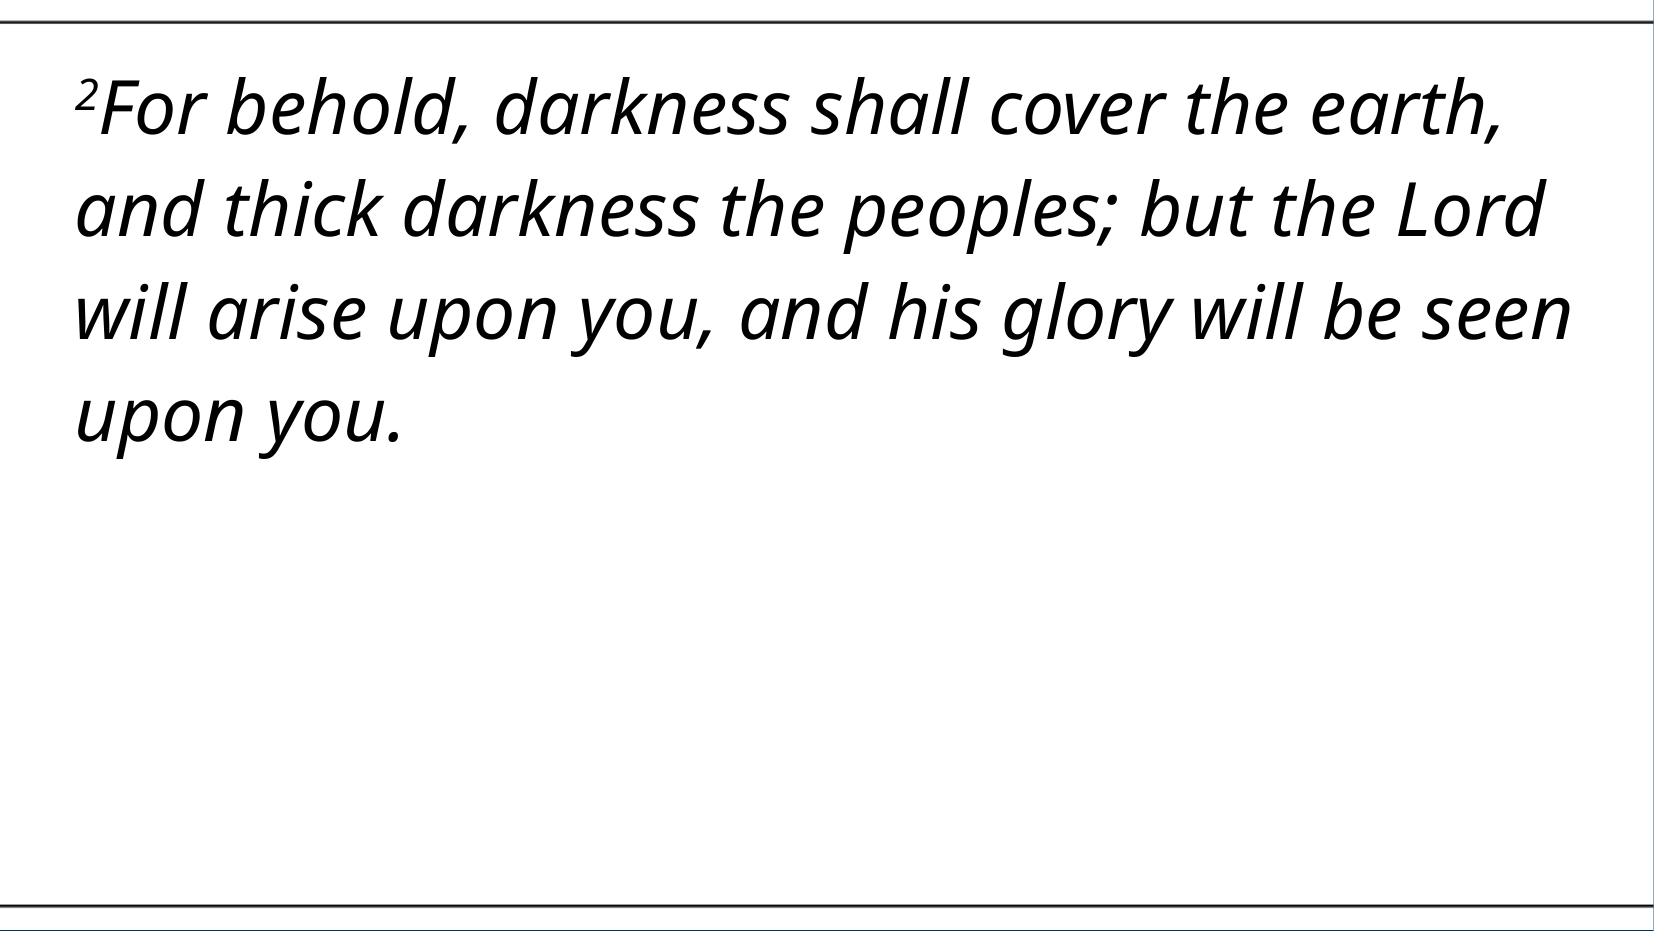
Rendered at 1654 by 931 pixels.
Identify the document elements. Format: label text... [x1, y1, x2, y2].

picture [0, 0, 1654, 931]
text_box 2For behold, darkness shall cover the earth, and thick darkness the peoples; but the Lord will arise upon you, and his glory will be seen upon you. [60, 47, 1606, 462]
